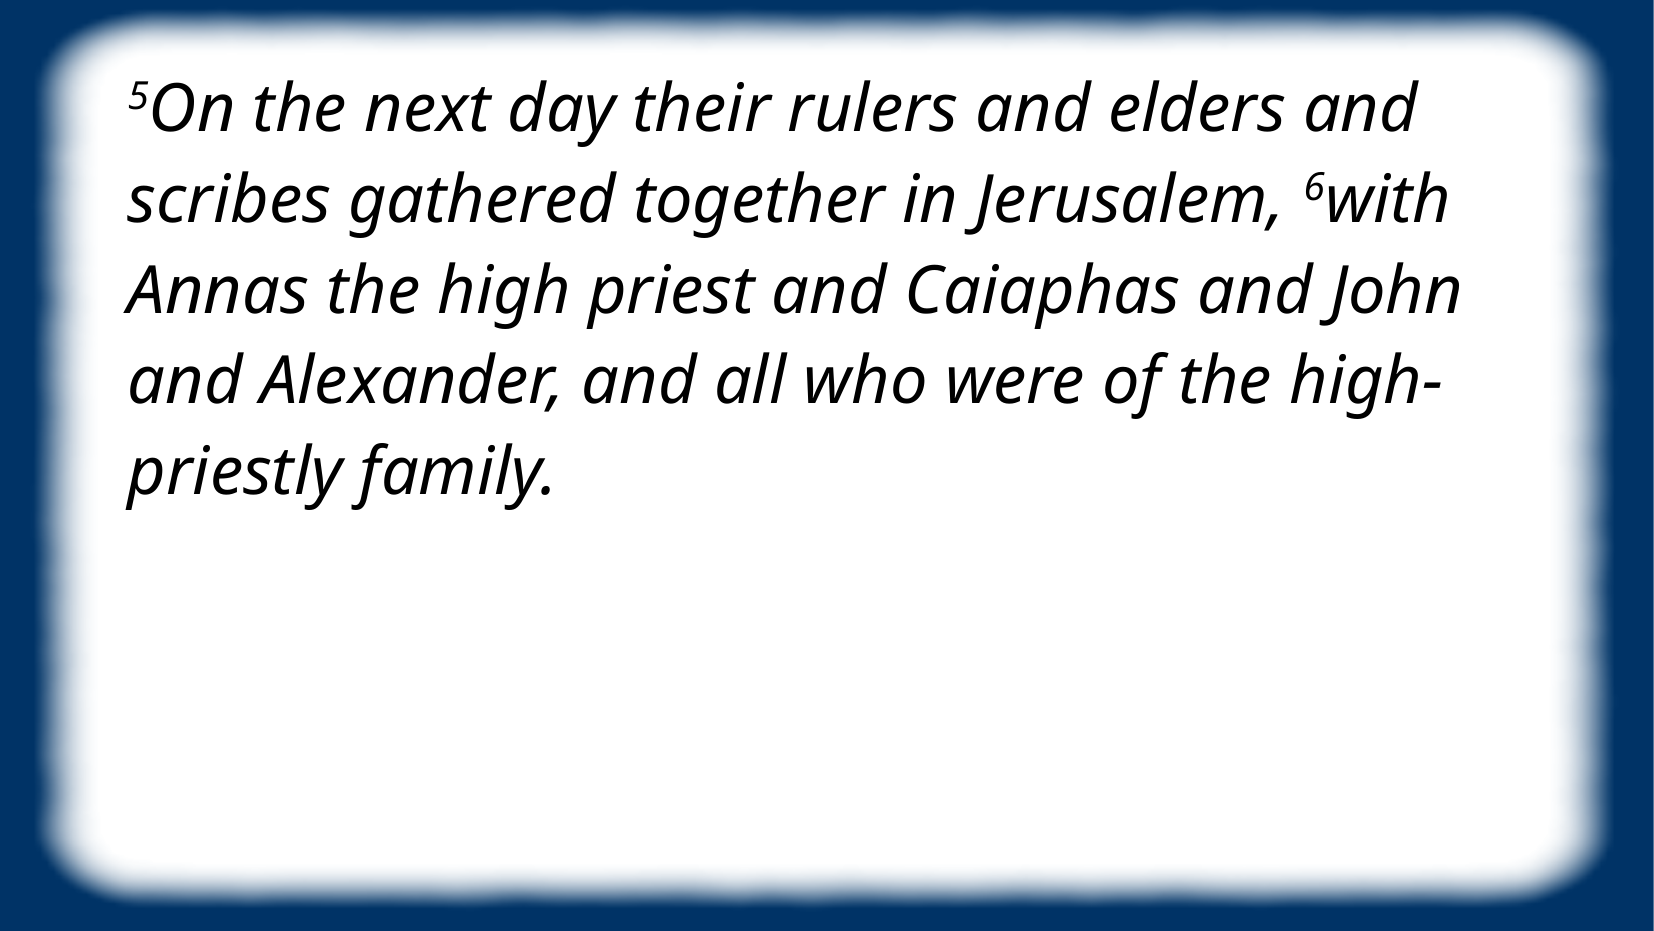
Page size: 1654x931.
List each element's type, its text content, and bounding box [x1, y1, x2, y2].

text_box 5On the next day their rulers and elders and scribes gathered together in Jerusalem, 6with Annas the high priest and Caiaphas and John and Alexander, and all who were of the high-priestly family. [112, 53, 1538, 519]
picture [0, 0, 1654, 931]
